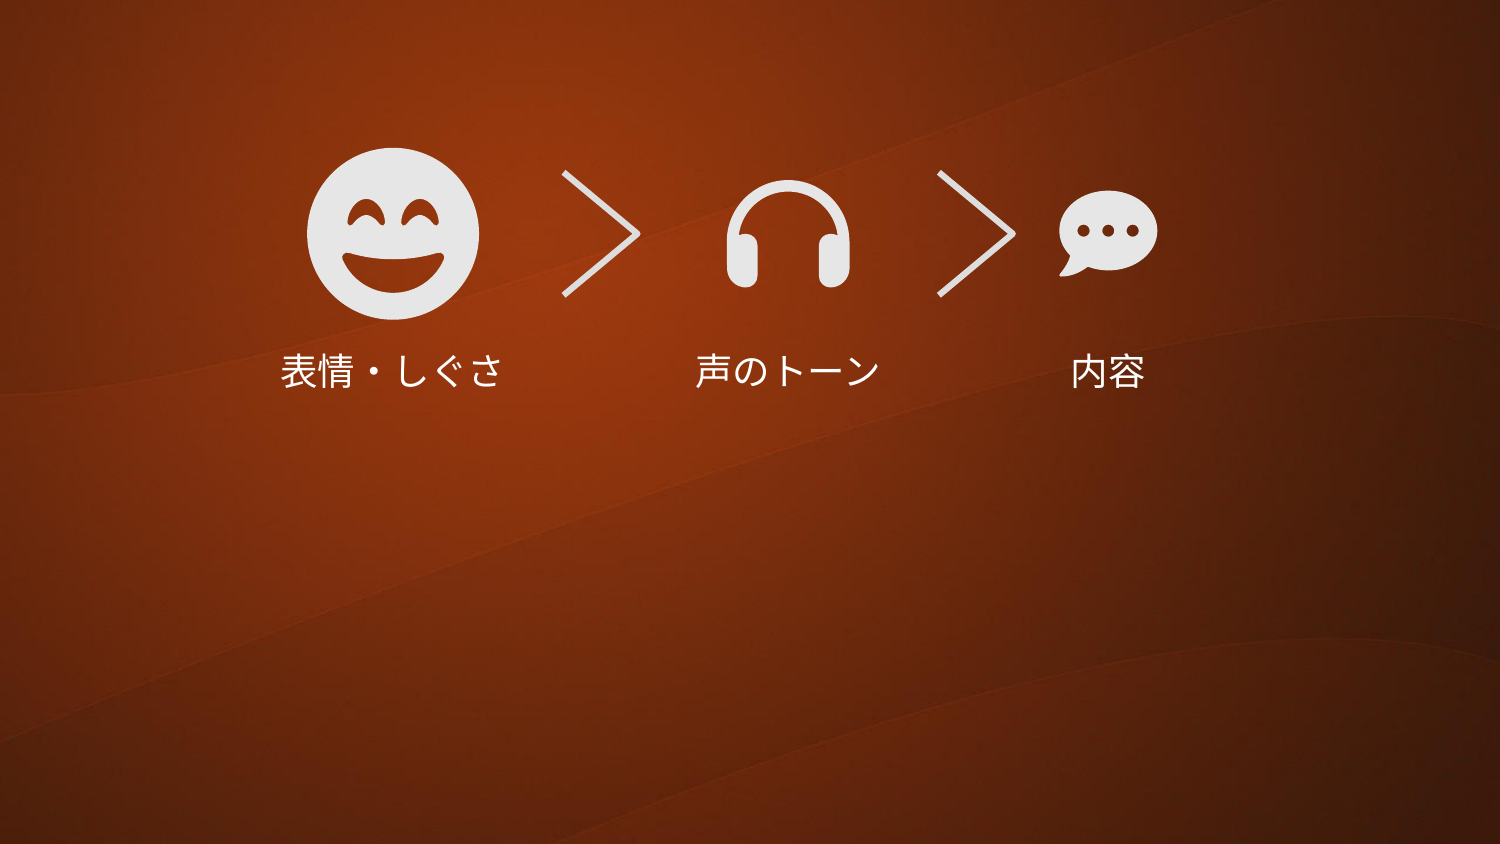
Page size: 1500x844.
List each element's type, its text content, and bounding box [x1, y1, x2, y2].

text_box 内容 [1055, 338, 1161, 408]
picture [0, 0, 1500, 844]
text_box 声のトーン [680, 338, 896, 408]
text_box 表情・しぐさ [265, 338, 521, 408]
